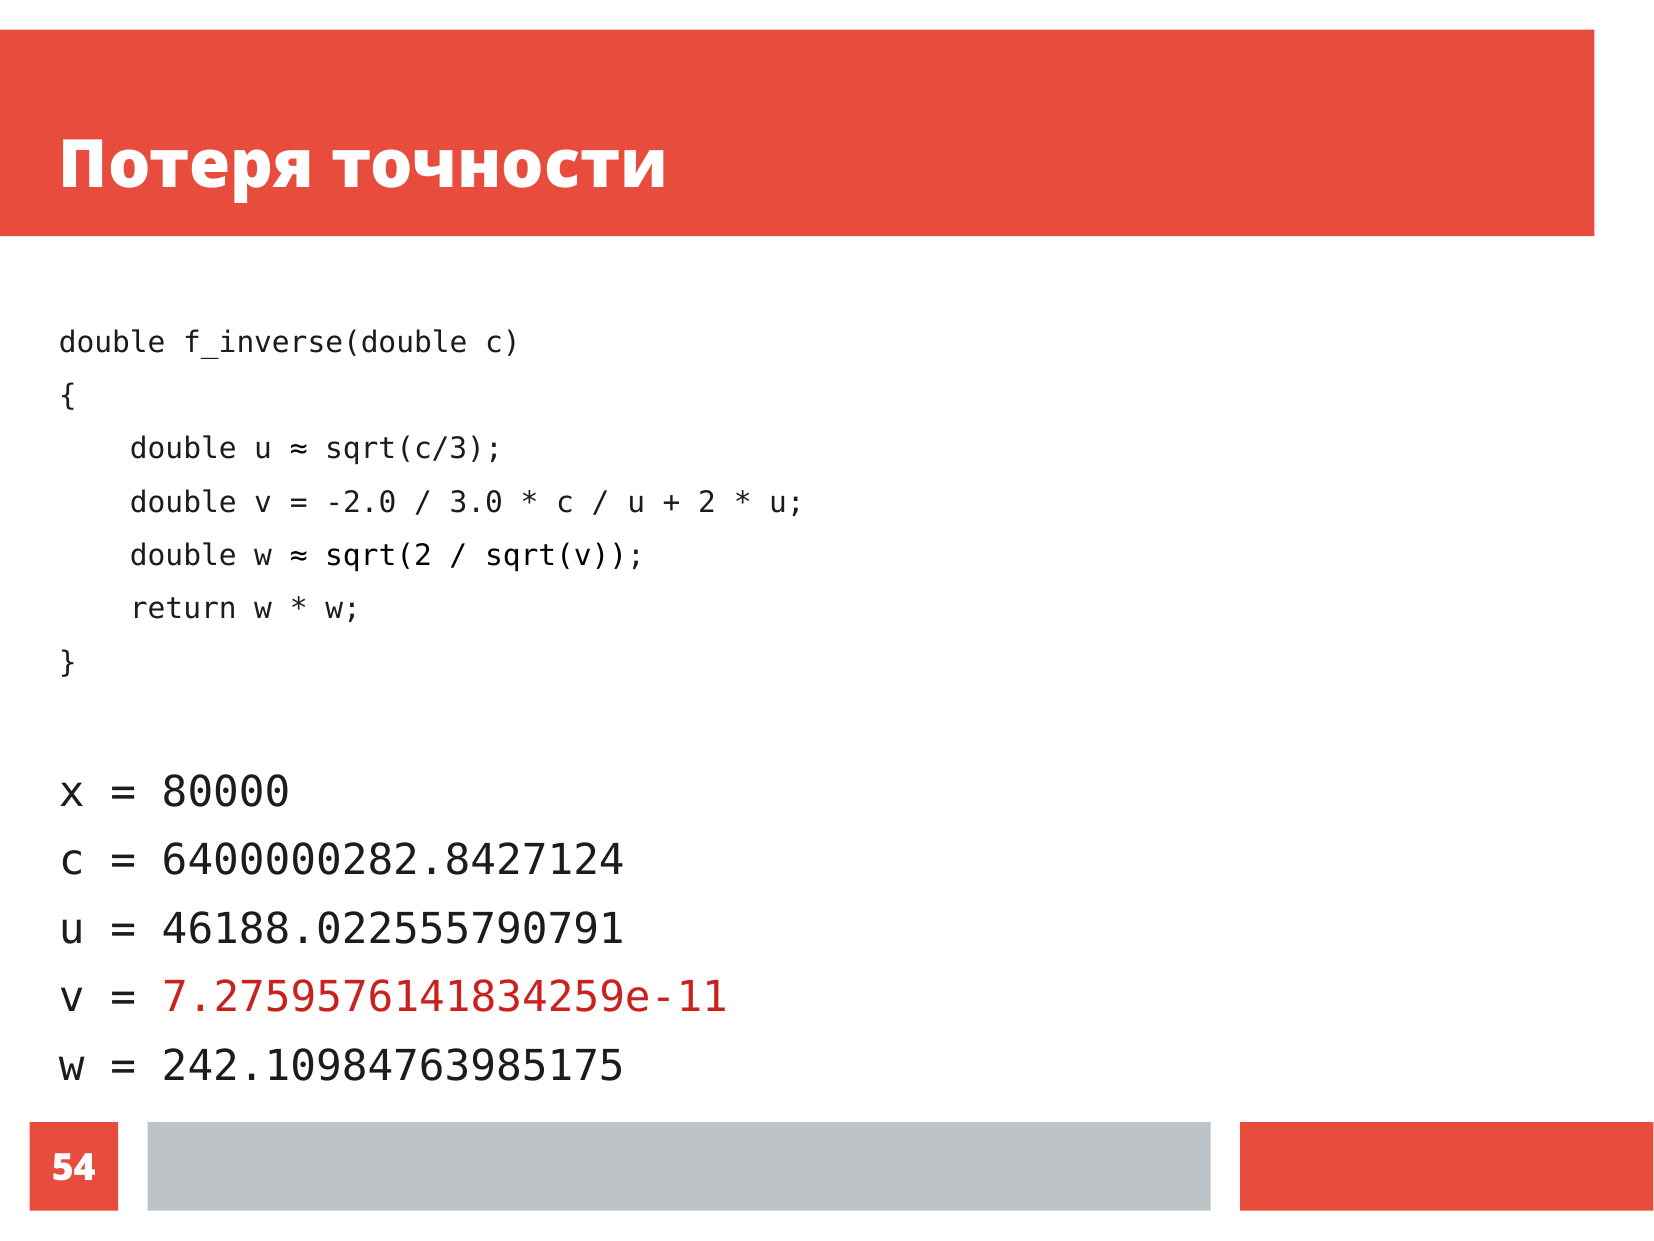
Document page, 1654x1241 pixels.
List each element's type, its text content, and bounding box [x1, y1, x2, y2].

title Потеря точности [59, 59, 1595, 207]
list double f_inverse(double c) { double u ≈ sqrt(c/3); double v = -2.0 / 3.0 * c / u + 2 * u; double w ≈ sqrt(2 / sqrt(v)); return w * w; } x = 80000 c = 6400000282.8427124 u = 46188.022555790791 v = 7.2759576141834259e-11 w = 242.10984763985175 [59, 324, 1565, 1093]
